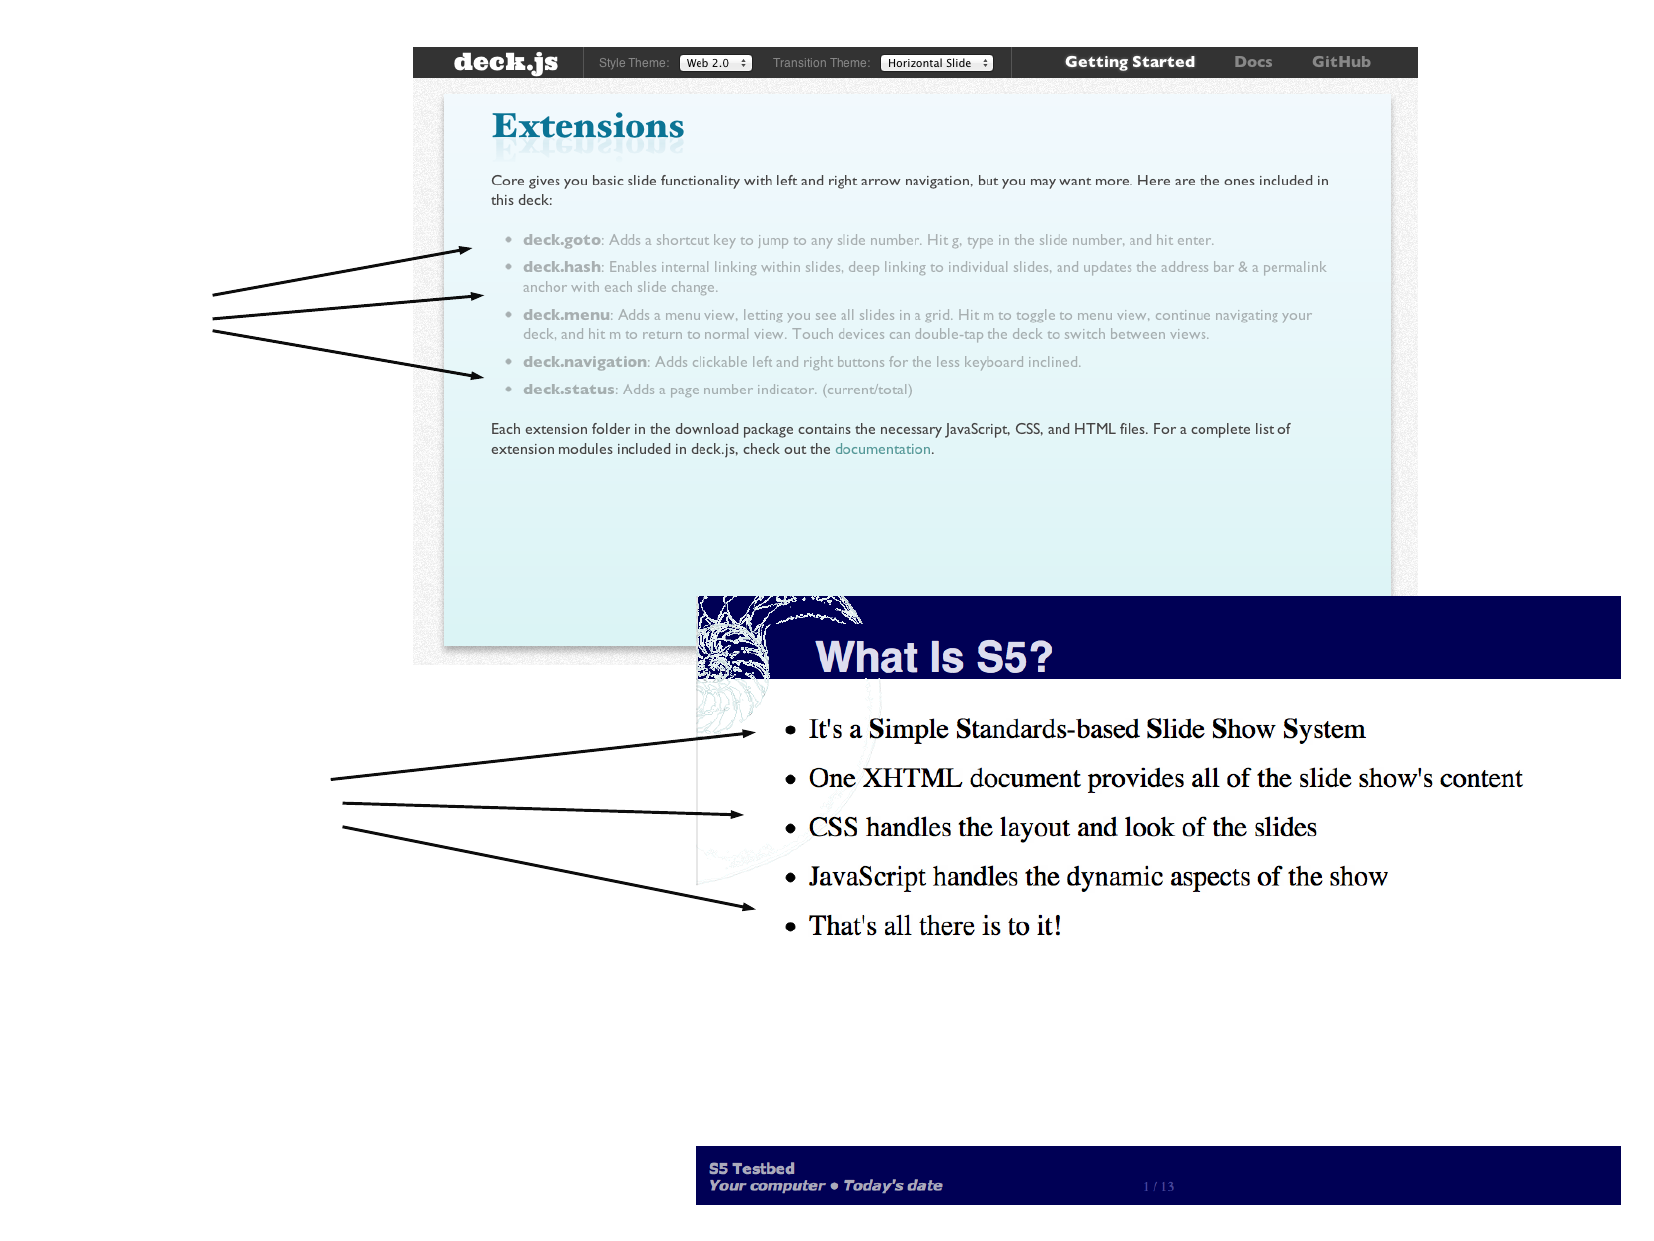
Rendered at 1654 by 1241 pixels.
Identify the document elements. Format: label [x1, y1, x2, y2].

picture [413, 47, 1621, 1205]
